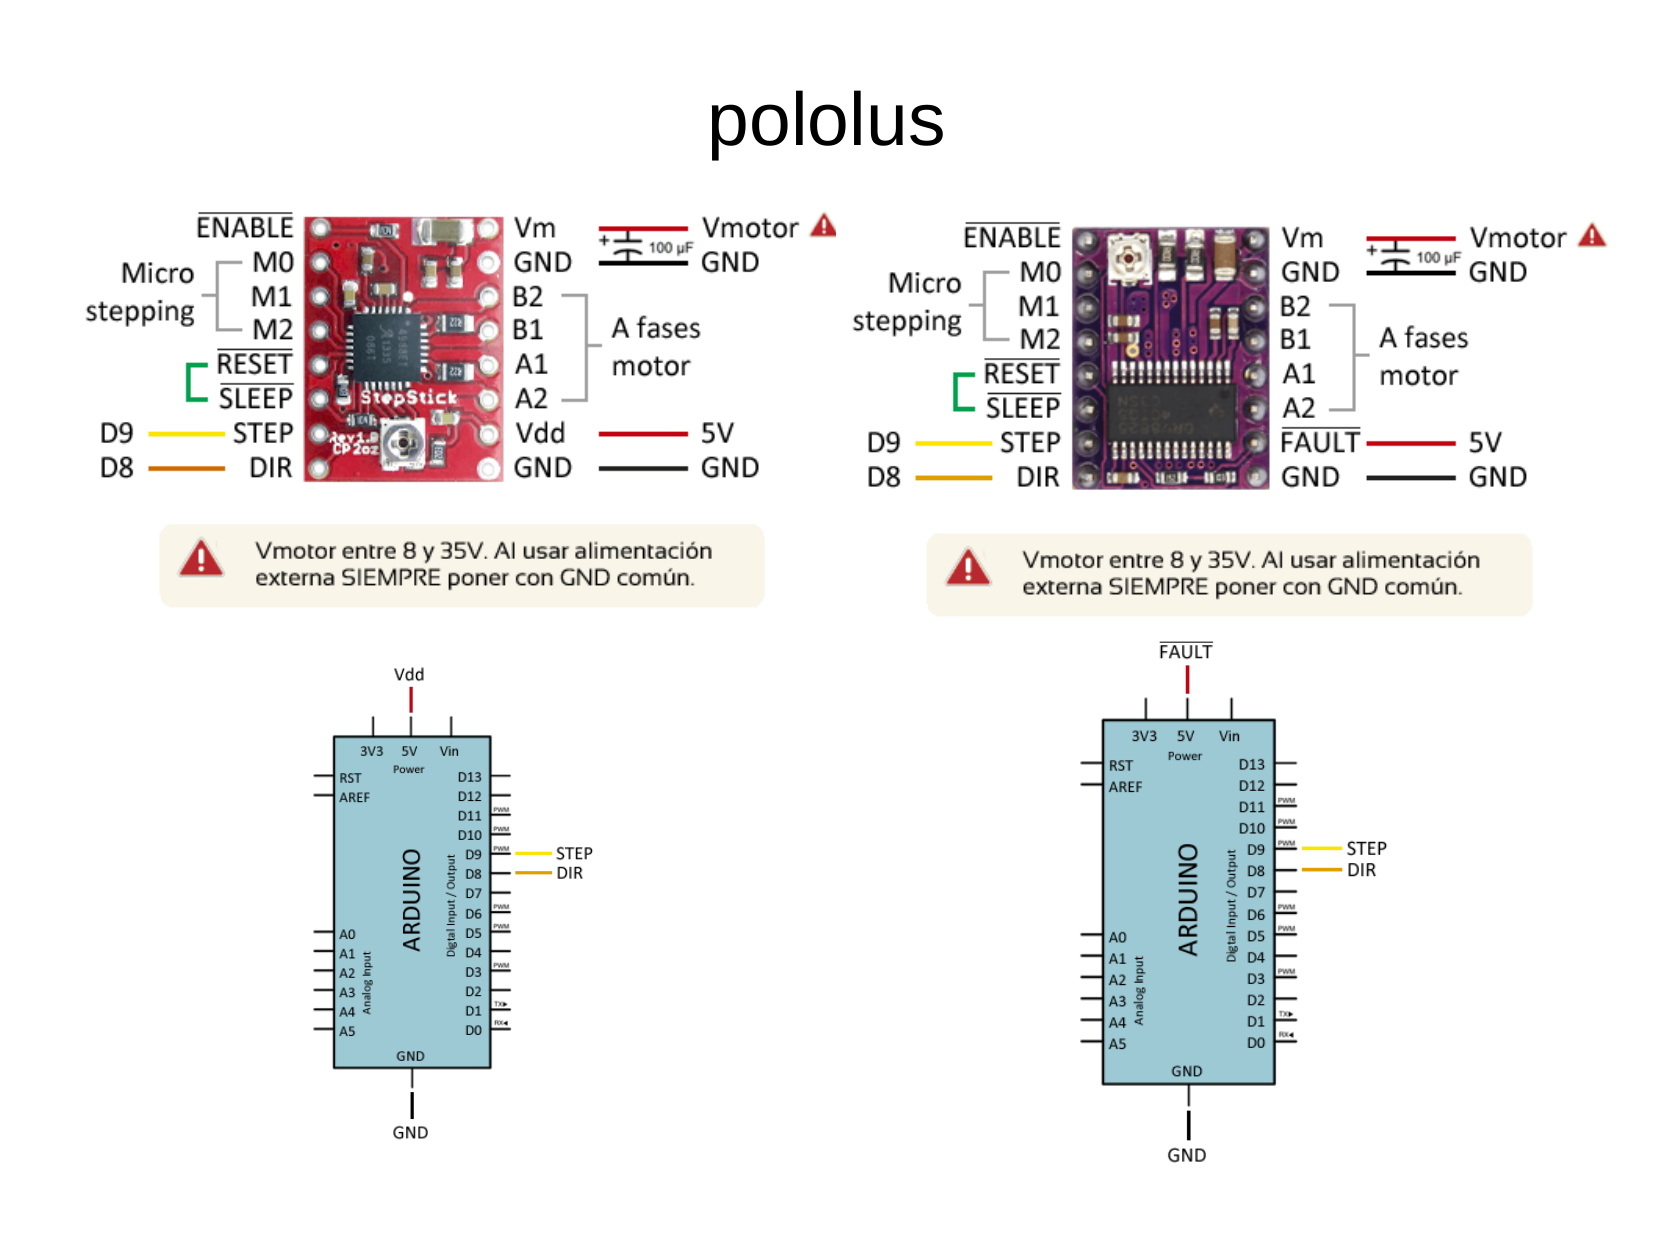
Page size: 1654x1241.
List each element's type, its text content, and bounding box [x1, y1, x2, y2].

picture [200, 661, 632, 1146]
picture [956, 637, 1430, 1170]
title pololus [82, 49, 1571, 189]
picture [69, 200, 1619, 626]
